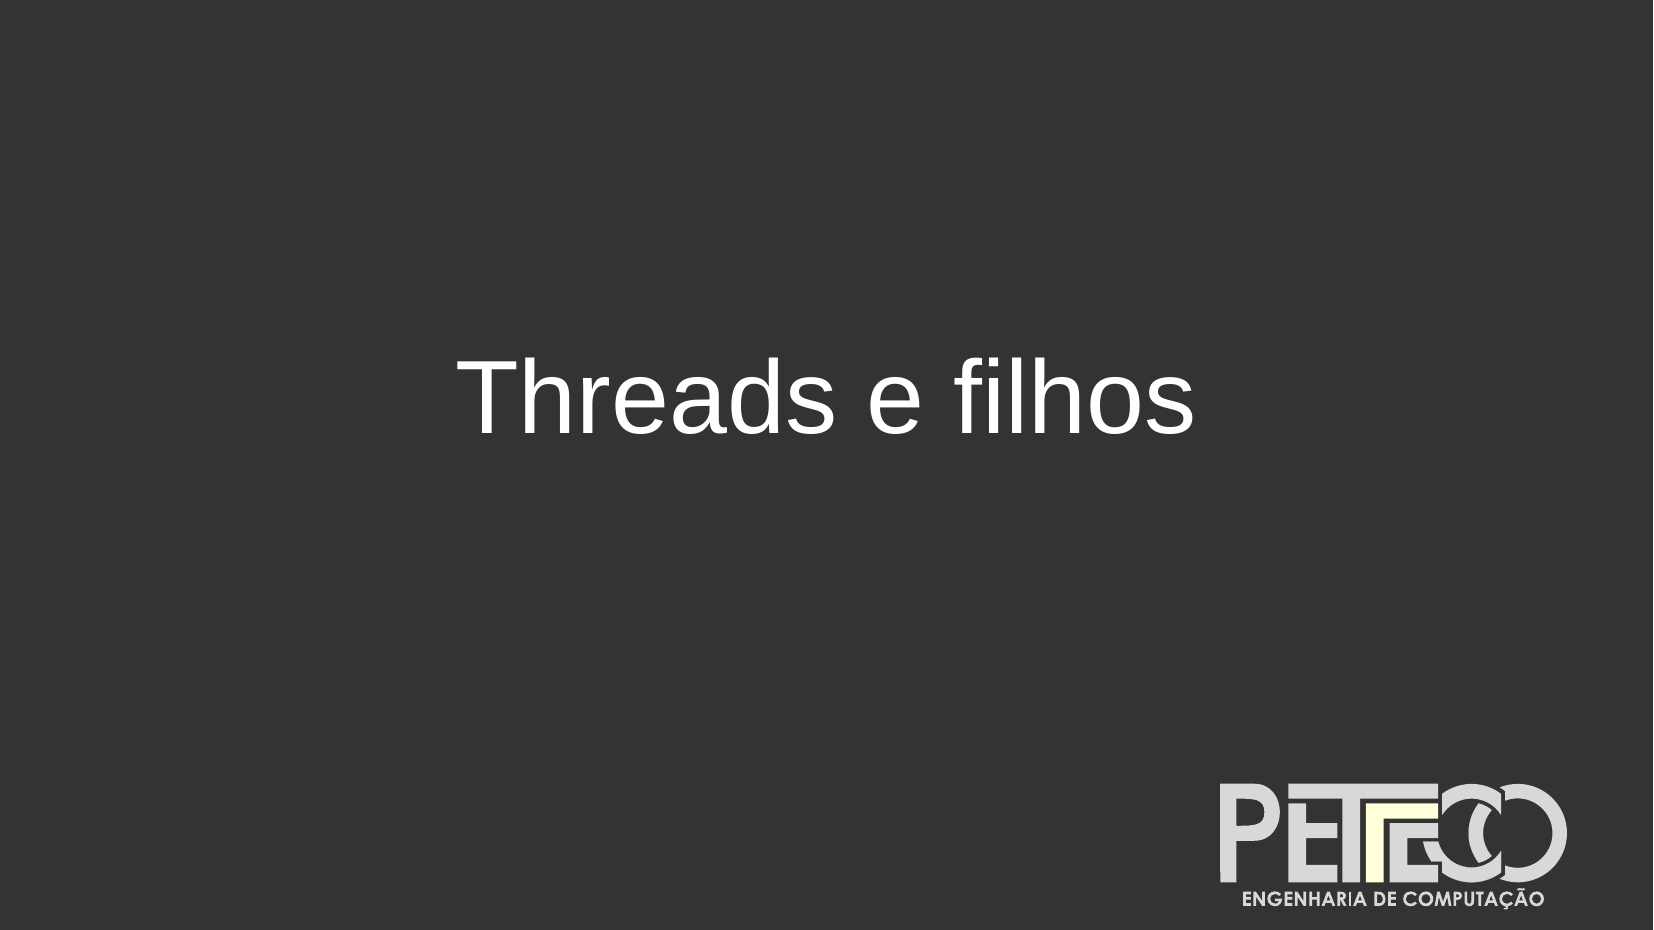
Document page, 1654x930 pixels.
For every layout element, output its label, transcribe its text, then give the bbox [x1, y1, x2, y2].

subtitle Threads e filhos [82, 37, 1571, 757]
